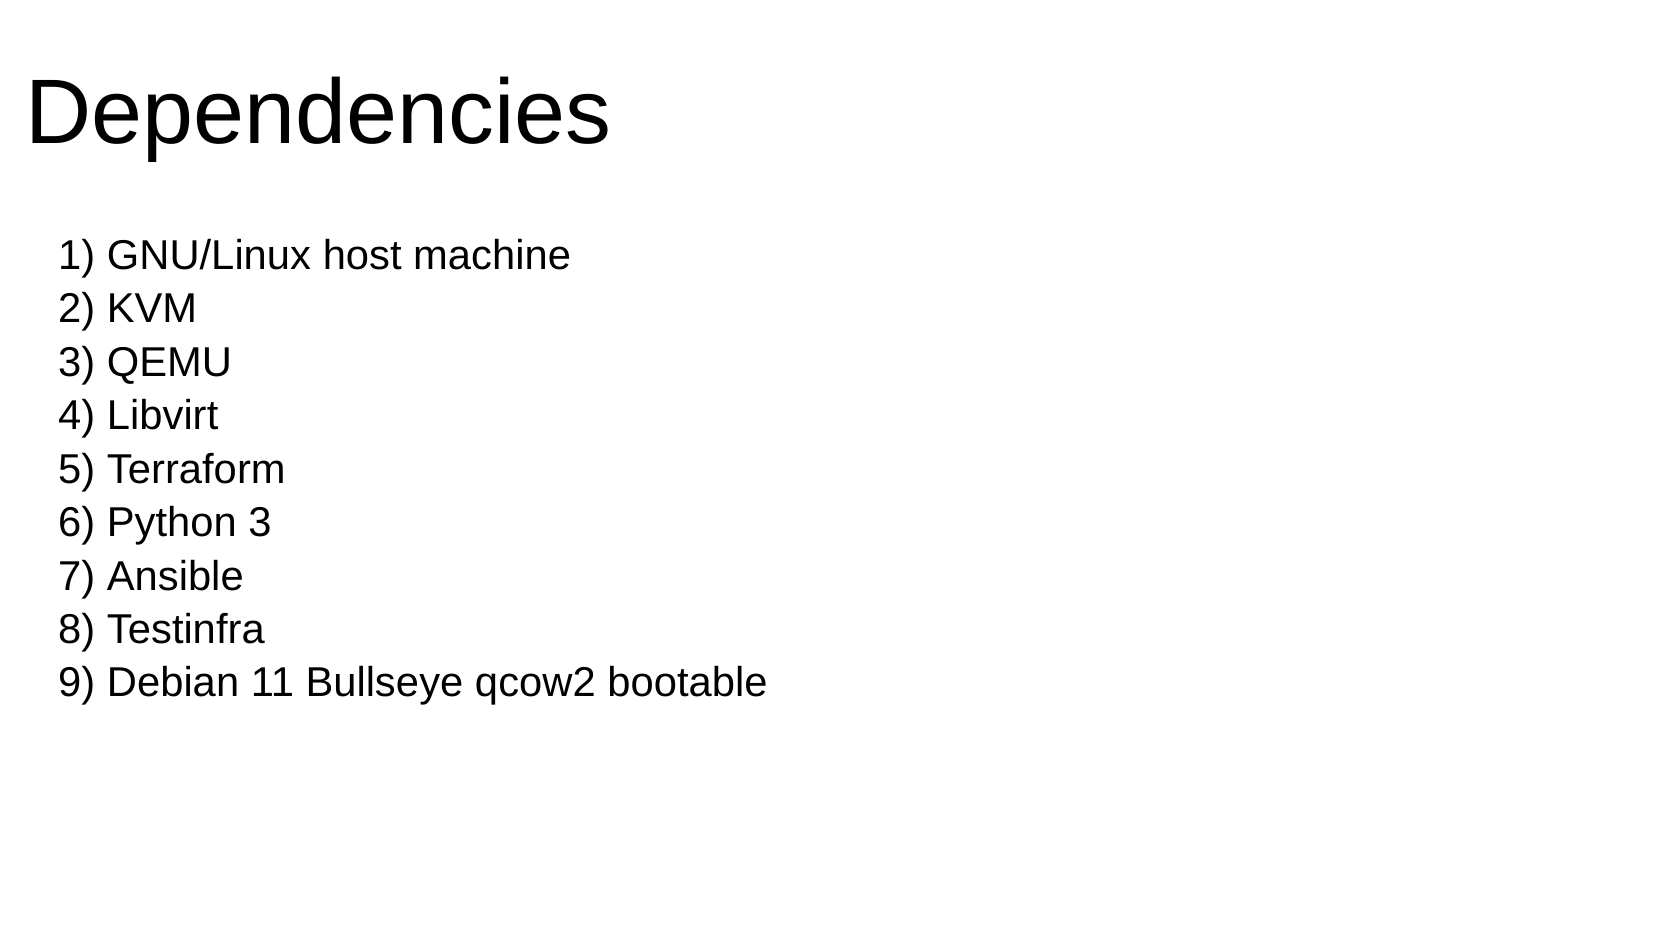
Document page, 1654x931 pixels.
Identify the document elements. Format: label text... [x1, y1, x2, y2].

title Dependencies [0, 9, 638, 215]
subtitle GNU/Linux host machine KVM QEMU Libvirt Terraform Python 3 Ansible Testinfra Debian 11 Bullseye qcow2 bootable [58, 221, 1596, 709]
